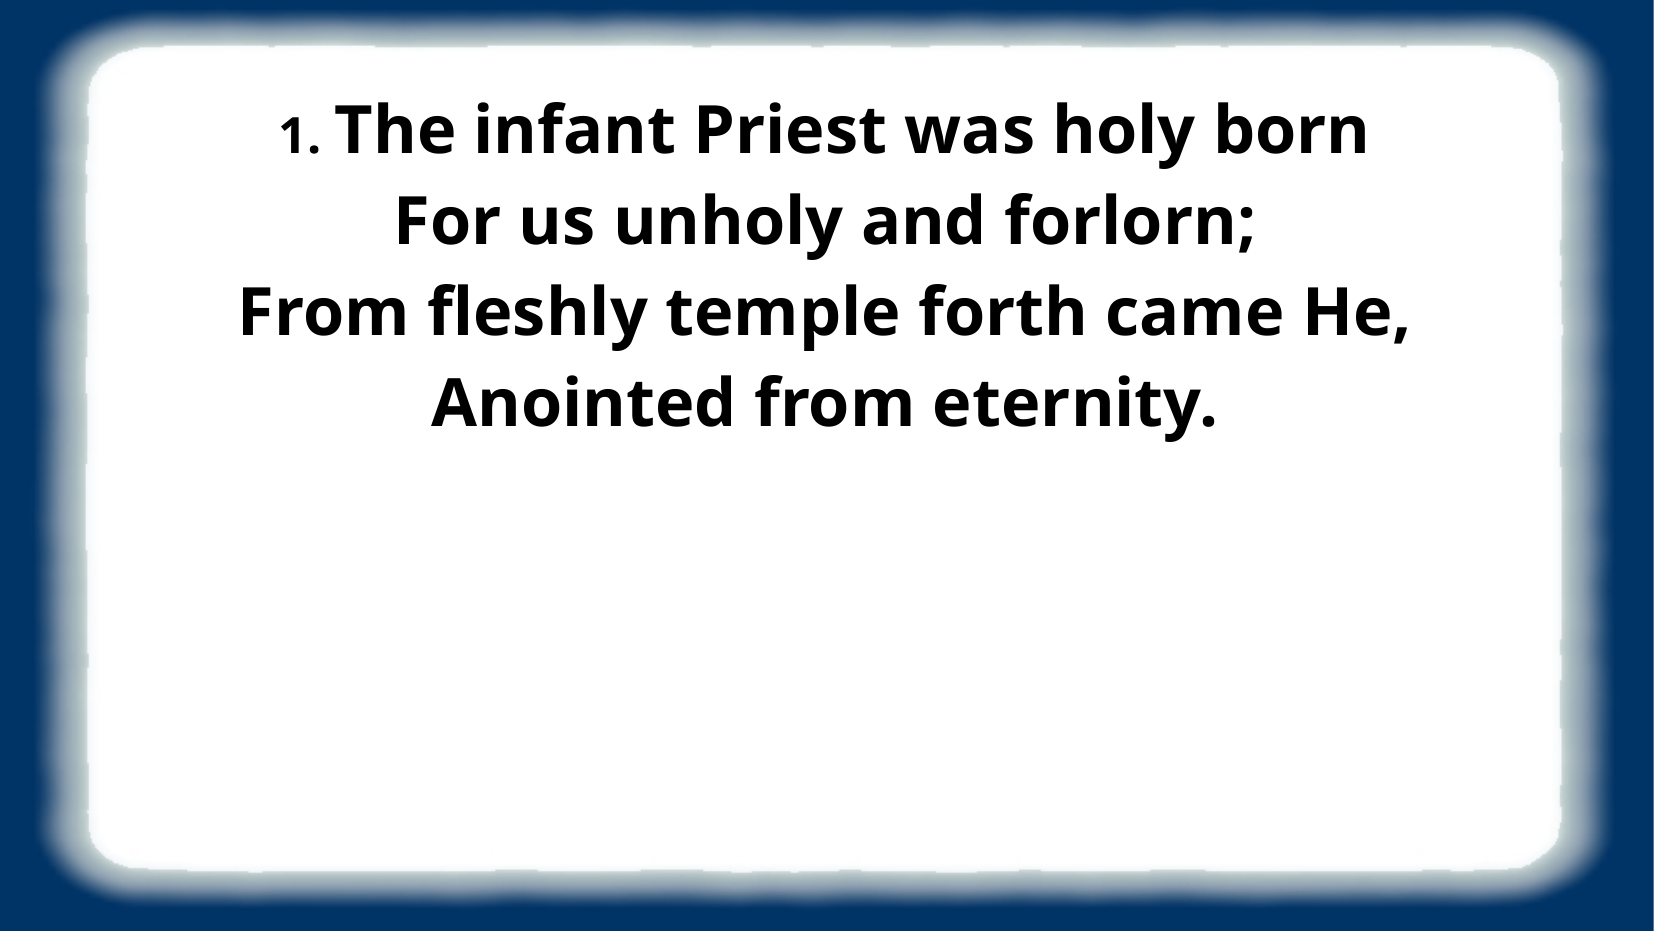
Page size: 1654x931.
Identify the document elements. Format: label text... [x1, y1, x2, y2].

text_box 1. The infant Priest was holy born For us unholy and forlorn; From fleshly temple forth came He, Anointed from eternity. [135, 75, 1516, 445]
picture [0, 0, 1654, 931]
